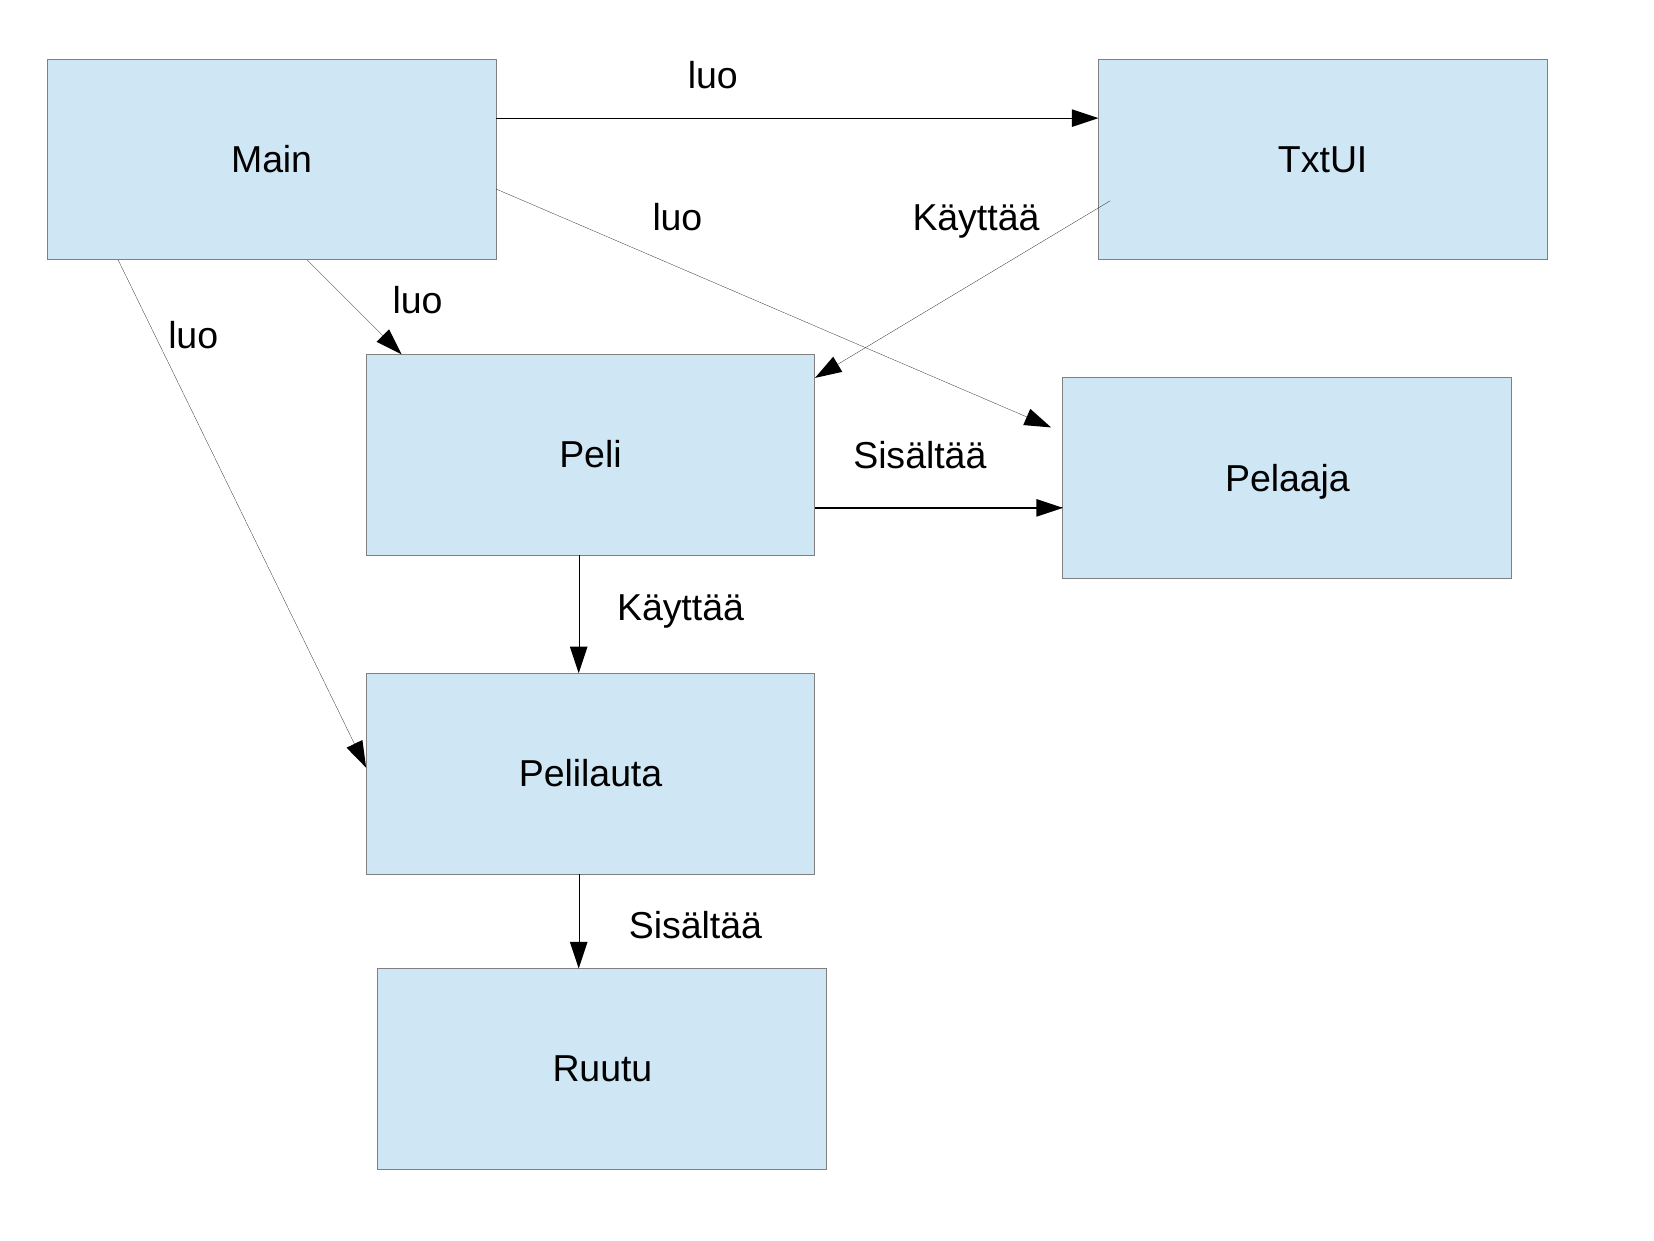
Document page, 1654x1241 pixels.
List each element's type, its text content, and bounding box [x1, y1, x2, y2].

text_box Käyttää [602, 578, 815, 636]
text_box luo [673, 47, 792, 107]
text_box Käyttää [897, 188, 1111, 260]
text_box Ruutu [377, 968, 827, 1170]
text_box luo [637, 188, 756, 249]
text_box Sisältää [614, 897, 827, 955]
text_box luo [377, 271, 497, 331]
text_box Pelaaja [1062, 377, 1512, 579]
text_box Peli [366, 354, 815, 556]
text_box luo [153, 307, 272, 367]
text_box Sisältää [838, 427, 1052, 485]
text_box Käyttää [1014, 202, 1111, 260]
text_box Pelilauta [366, 673, 815, 875]
text_box Main [47, 59, 497, 260]
text_box TxtUI [1098, 59, 1548, 260]
